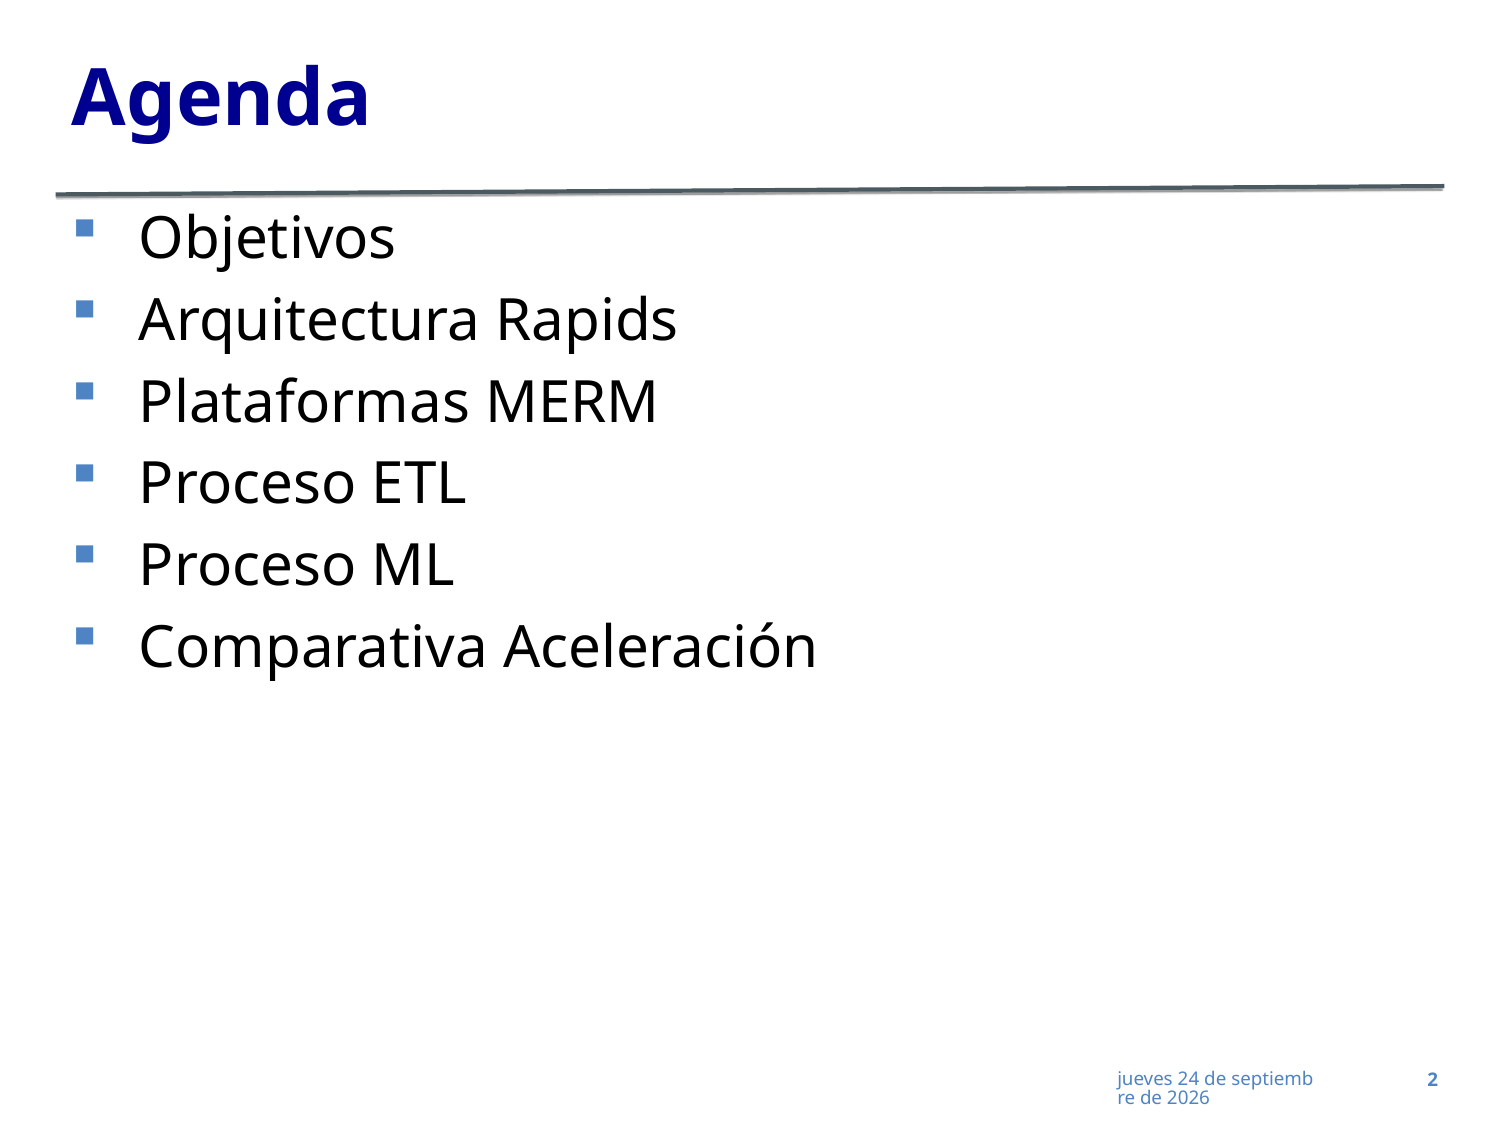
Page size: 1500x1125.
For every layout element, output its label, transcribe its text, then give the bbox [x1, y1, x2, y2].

slide_number <número> [1390, 1059, 1454, 1104]
list Objetivos Arquitectura Rapids Plataformas MERM Proceso ETL Proceso ML Comparativa Aceleración [56, 192, 1442, 989]
title Agenda [56, 45, 1442, 143]
